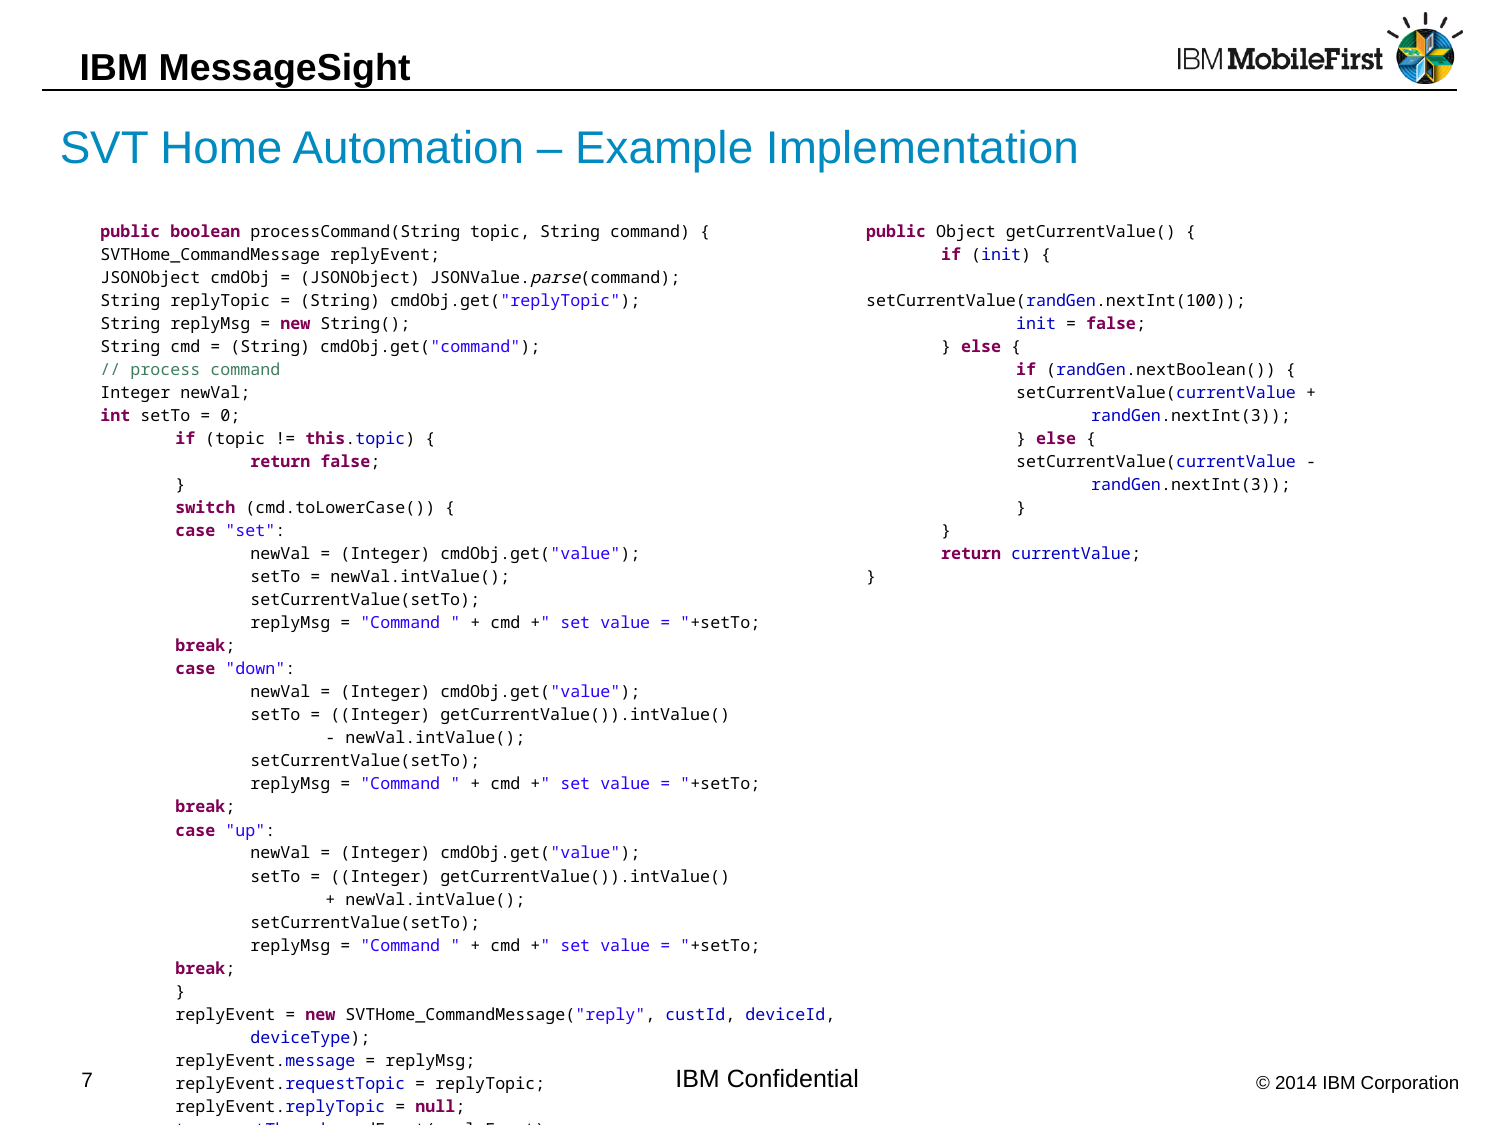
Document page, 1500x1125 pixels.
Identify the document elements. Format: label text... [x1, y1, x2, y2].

picture [1178, 43, 1385, 77]
text_box public boolean processCommand(String topic, String command) { SVTHome_CommandMessage replyEvent; JSONObject cmdObj = (JSONObject) JSONValue.parse(command); String replyTopic = (String) cmdObj.get("replyTopic"); String replyMsg = new String(); String cmd = (String) cmdObj.get("command"); // process command Integer newVal; int setTo = 0; if (topic != this.topic) { return false; } switch (cmd.toLowerCase()) { case "set": newVal = (Integer) cmdObj.get("value"); setTo = newVal.intValue(); setCurrentValue(setTo); replyMsg = "Command " + cmd +" set value = "+setTo; break; case "down": newVal = (Integer) cmdObj.get("value"); setTo = ((Integer) getCurrentValue()).intValue() - newVal.intValue(); setCurrentValue(setTo); replyMsg = "Command " + cmd +" set value = "+setTo; break; case "up": newVal = (Integer) cmdObj.get("value"); setTo = ((Integer) getCurrentValue()).intValue() + newVal.intValue(); setCurrentValue(setTo); replyMsg = "Command " + cmd +" set value = "+setTo; break; } replyEvent = new SVTHome_CommandMessage("reply", custId, deviceId, deviceType); replyEvent.message = replyMsg; replyEvent.requestTopic = replyTopic; replyEvent.replyTopic = null; transportThread.sendEvent(replyEvent); return true; } [85, 211, 875, 1056]
text_box SVT Home Automation – Example Implementation [45, 109, 1095, 181]
picture [1387, 12, 1463, 84]
text_box public Object getCurrentValue() { if (init) { setCurrentValue(randGen.nextInt(100)); init = false; } else { if (randGen.nextBoolean()) { setCurrentValue(currentValue + randGen.nextInt(3)); } else { setCurrentValue(currentValue - randGen.nextInt(3)); } } return currentValue; } [851, 211, 1407, 567]
